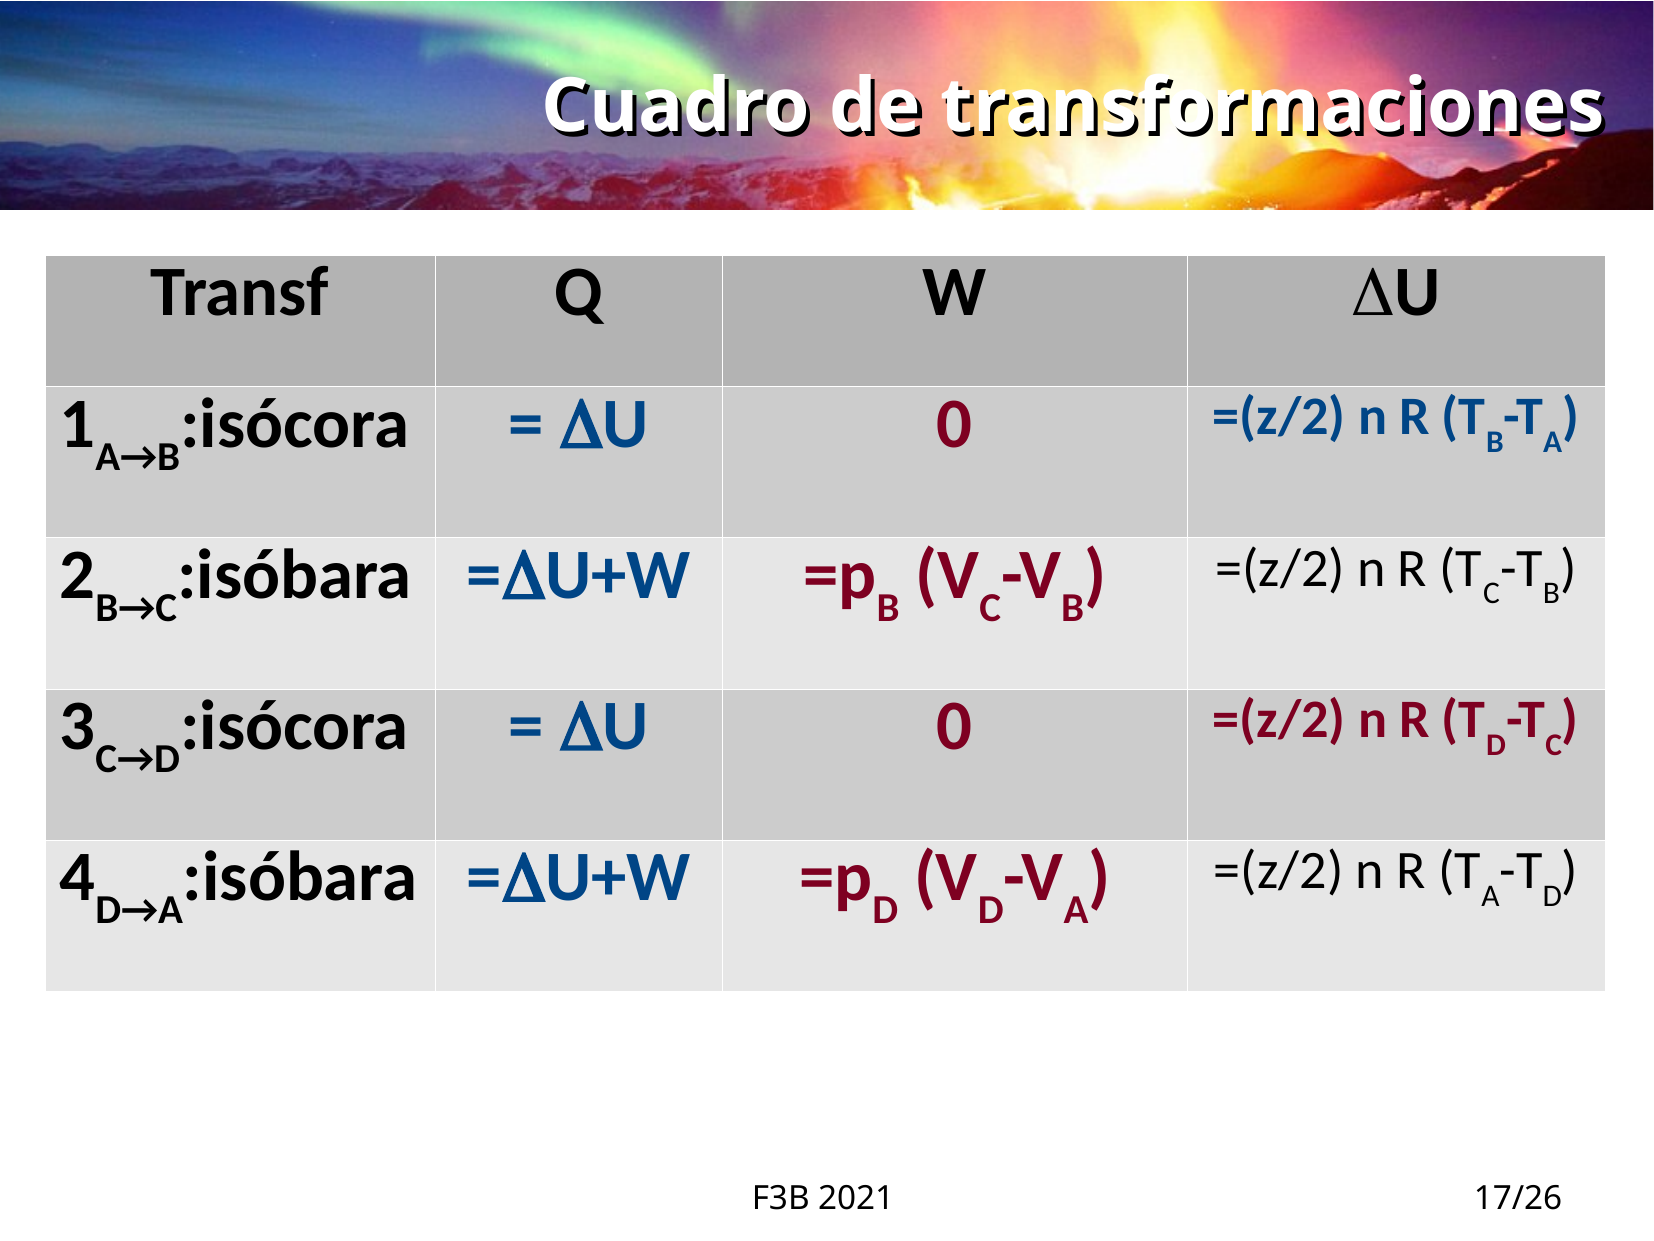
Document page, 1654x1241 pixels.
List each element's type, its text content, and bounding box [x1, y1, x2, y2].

table_cell =DU+W [436, 538, 722, 689]
table_header DU [1188, 256, 1605, 386]
table_cell = DU [436, 387, 722, 537]
table_cell 3C→D:isócora [46, 690, 435, 840]
table_cell =(z/2) n R (TD-TC) [1188, 690, 1605, 840]
table_header Transf [46, 256, 435, 386]
table_cell 2B→C:isóbara [46, 538, 435, 689]
table_cell 4D→A:isóbara [46, 841, 435, 991]
table_cell = DU [436, 690, 722, 840]
table_header W [723, 256, 1187, 386]
table_cell 0 [723, 690, 1187, 840]
table_cell =DU+W [436, 841, 722, 991]
table_cell =(z/2) n R (TC-TB) [1188, 538, 1605, 689]
table_cell =(z/2) n R (TA-TD) [1188, 841, 1605, 991]
table_cell =(z/2) n R (TB-TA) [1188, 387, 1605, 537]
table_header Q [436, 256, 722, 386]
table_cell =pB (VC-VB) [723, 538, 1187, 689]
table_cell 1A→B:isócora [46, 387, 435, 537]
picture [0, 1, 1654, 210]
title Cuadro de transformaciones [45, 15, 1606, 191]
table_cell 0 [723, 387, 1187, 537]
table_cell =pD (VD-VA) [723, 841, 1187, 991]
